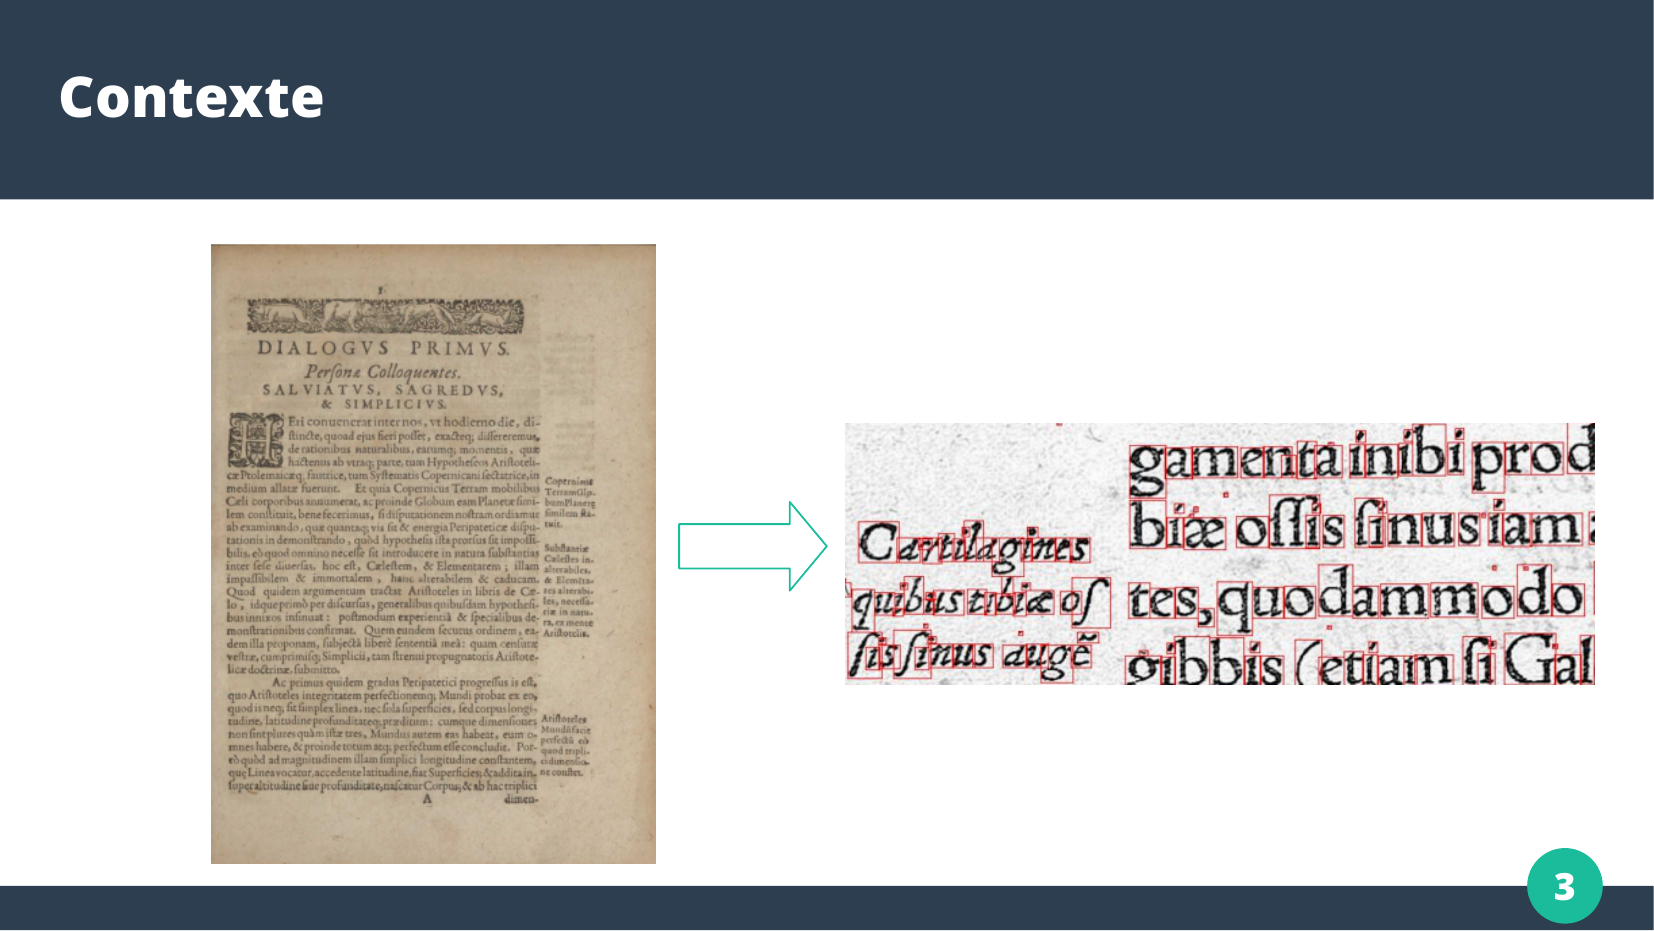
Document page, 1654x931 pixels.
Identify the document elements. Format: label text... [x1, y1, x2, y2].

picture [845, 423, 1595, 685]
text_box [679, 501, 827, 591]
title Contexte [59, 37, 1595, 155]
picture [211, 243, 656, 864]
